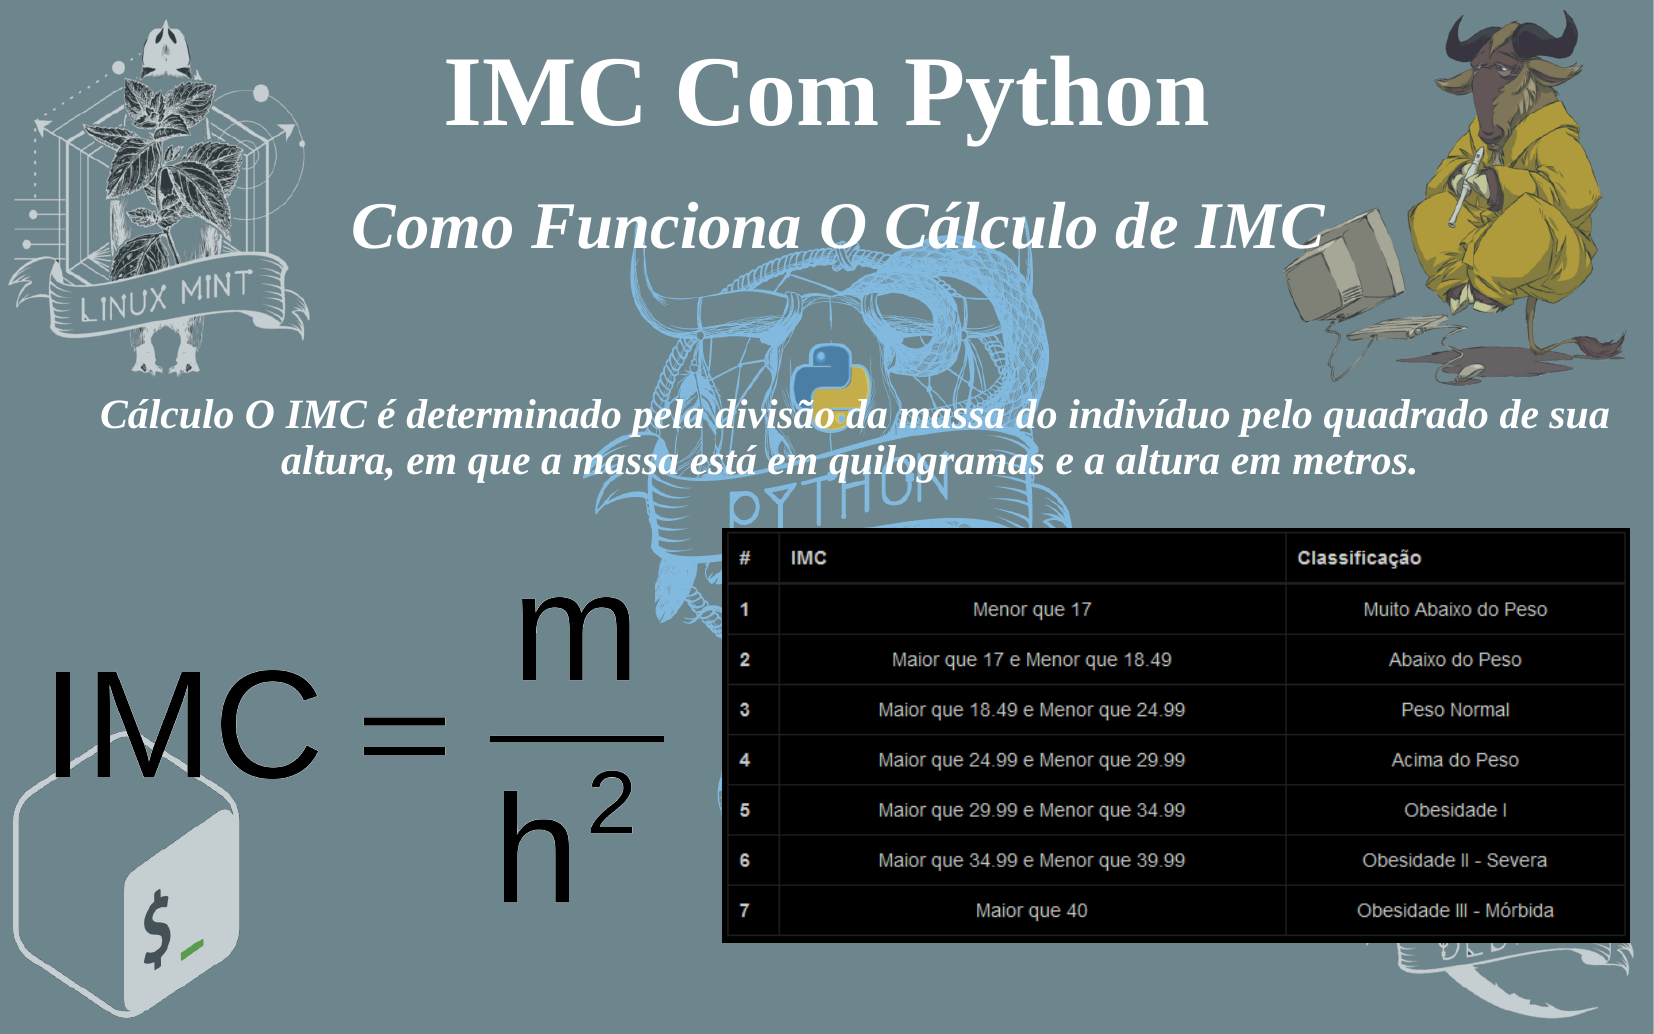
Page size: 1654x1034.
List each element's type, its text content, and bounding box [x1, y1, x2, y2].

text_box Como Funciona O Cálculo de IMC [318, 188, 1371, 263]
picture [0, 0, 1654, 1034]
text_box Cálculo O IMC é determinado pela divisão da massa do indivíduo pelo quadrado de sua altura, em que a massa está em quilogramas e a altura em metros. [70, 344, 1630, 530]
title IMC Com Python [82, 29, 1571, 154]
